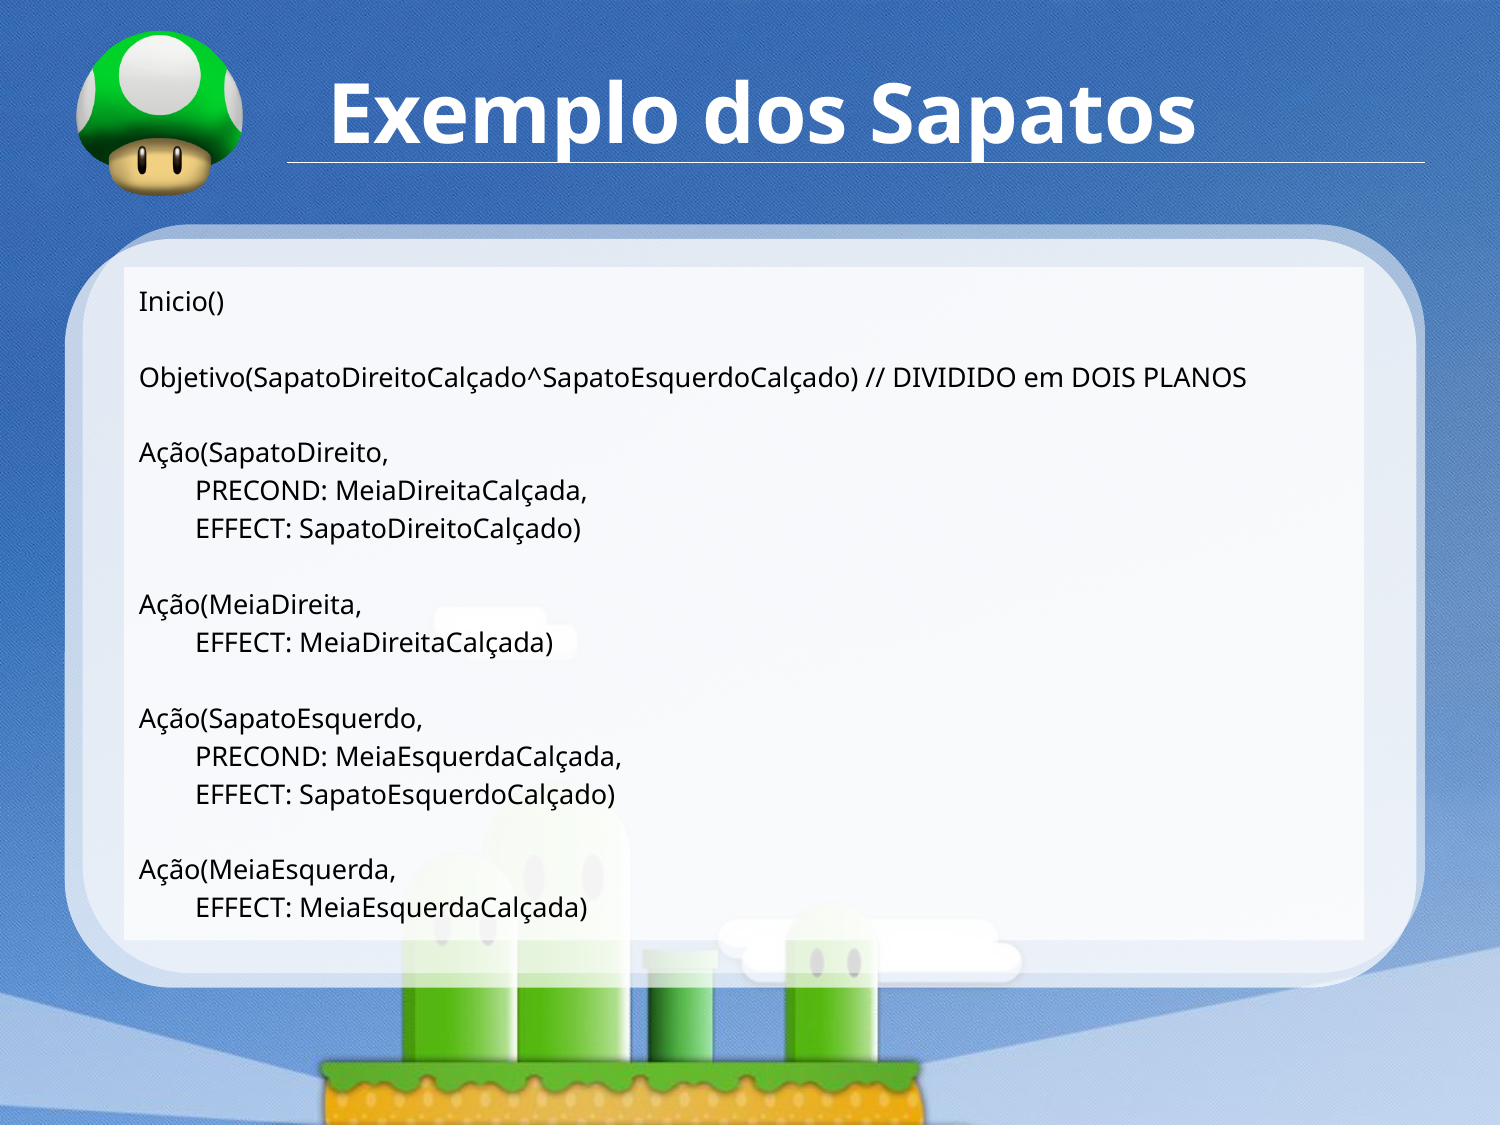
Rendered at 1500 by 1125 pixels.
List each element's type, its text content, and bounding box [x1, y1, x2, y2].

list Inicio() Objetivo(SapatoDireitoCalçado^SapatoEsquerdoCalçado) // DIVIDIDO em DOIS PLANOS Ação(SapatoDireito, PRECOND: MeiaDireitaCalçada, EFFECT: SapatoDireitoCalçado) Ação(MeiaDireita, EFFECT: MeiaDireitaCalçada) Ação(SapatoEsquerdo, PRECOND: MeiaEsquerdaCalçada, EFFECT: SapatoEsquerdoCalçado) Ação(MeiaEsquerda, EFFECT: MeiaEsquerdaCalçada) [123, 267, 1365, 941]
picture [0, 0, 1500, 1125]
title Exemplo dos Sapatos [312, 37, 1425, 183]
